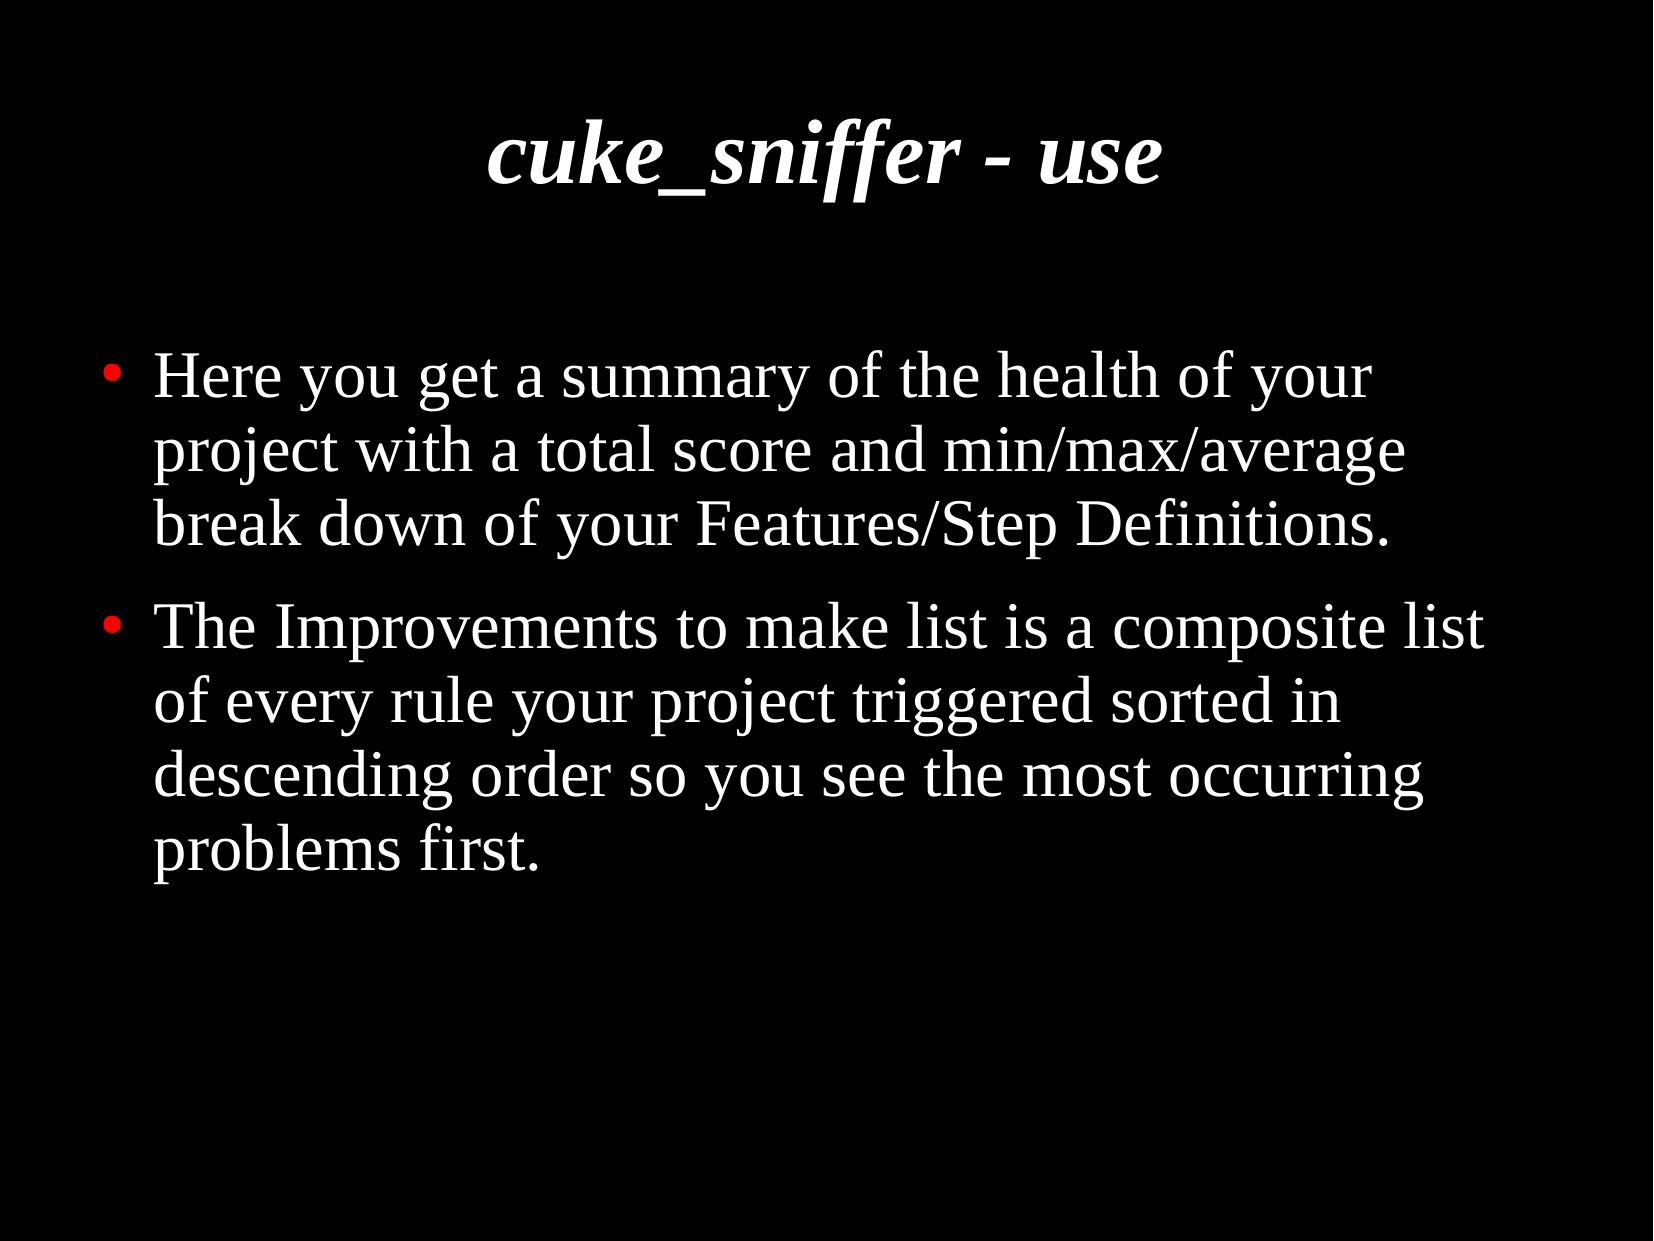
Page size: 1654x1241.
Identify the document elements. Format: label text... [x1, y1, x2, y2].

list Here you get a summary of the health of your project with a total score and min/max/average break down of your Features/Step Definitions. The Improvements to make list is a composite list of every rule your project triggered sorted in descending order so you see the most occurring problems first. [82, 337, 1571, 1052]
title cuke_sniffer - use [82, 49, 1571, 257]
